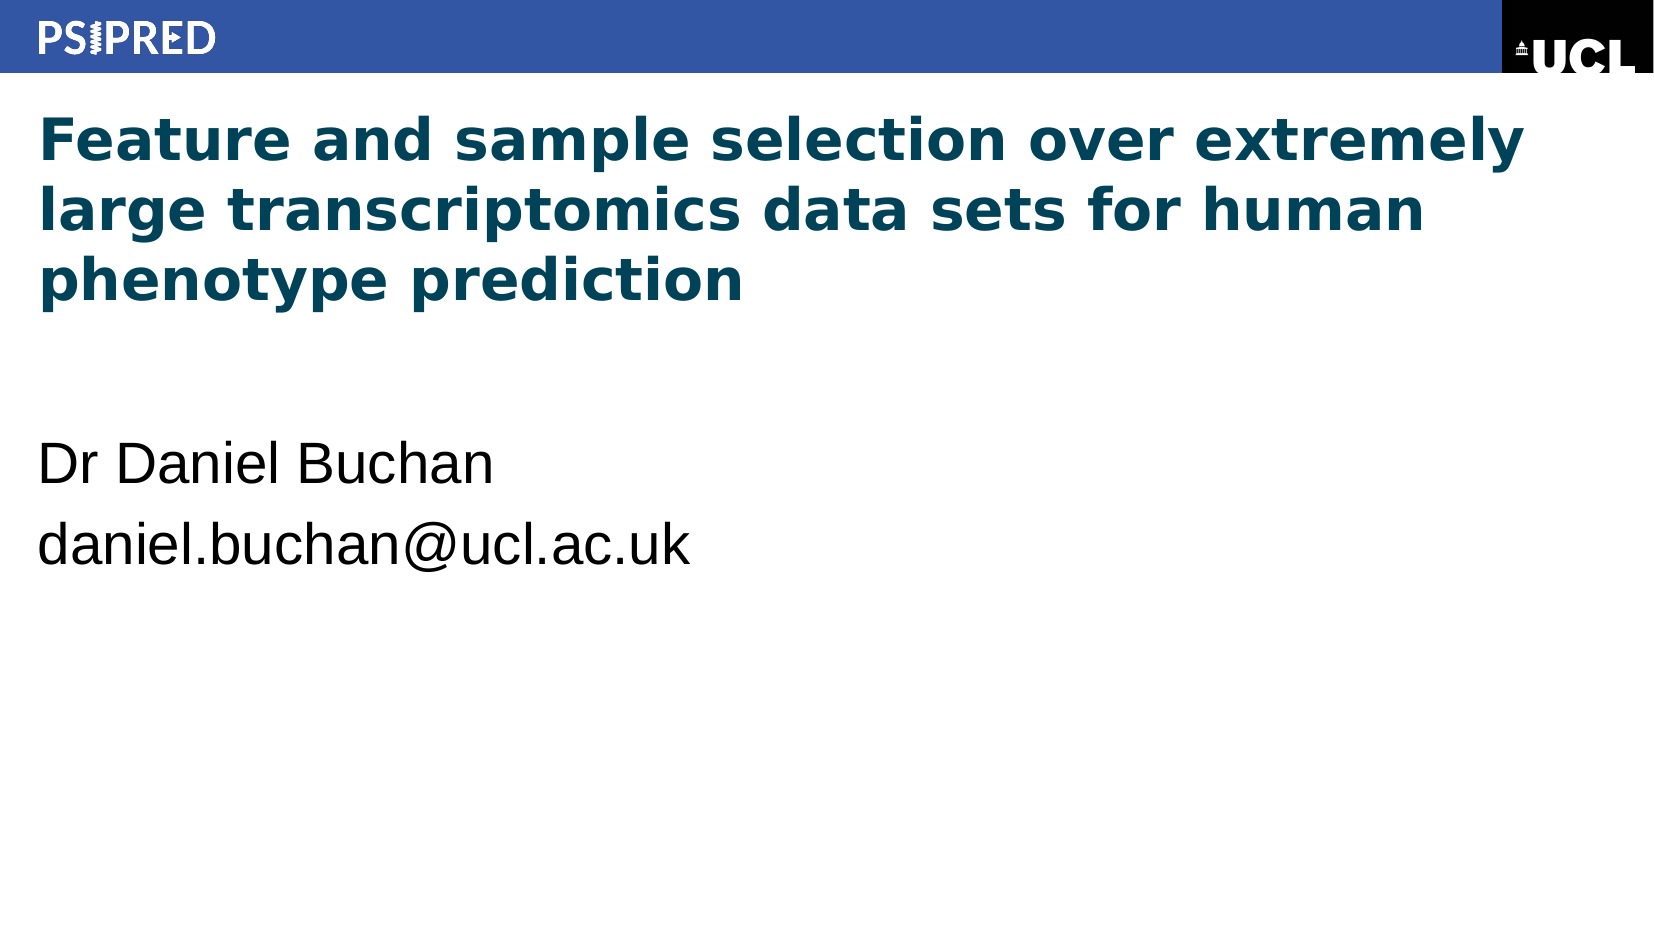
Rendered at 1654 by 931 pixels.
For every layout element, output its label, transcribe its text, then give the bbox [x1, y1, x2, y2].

picture [30, 14, 224, 61]
picture [1502, 0, 1654, 73]
title Feature and sample selection over extremely large transcriptomics data sets for human phenotype prediction [23, 94, 1619, 281]
text_box Dr Daniel Buchan daniel.buchan@ucl.ac.uk [22, 417, 1520, 663]
